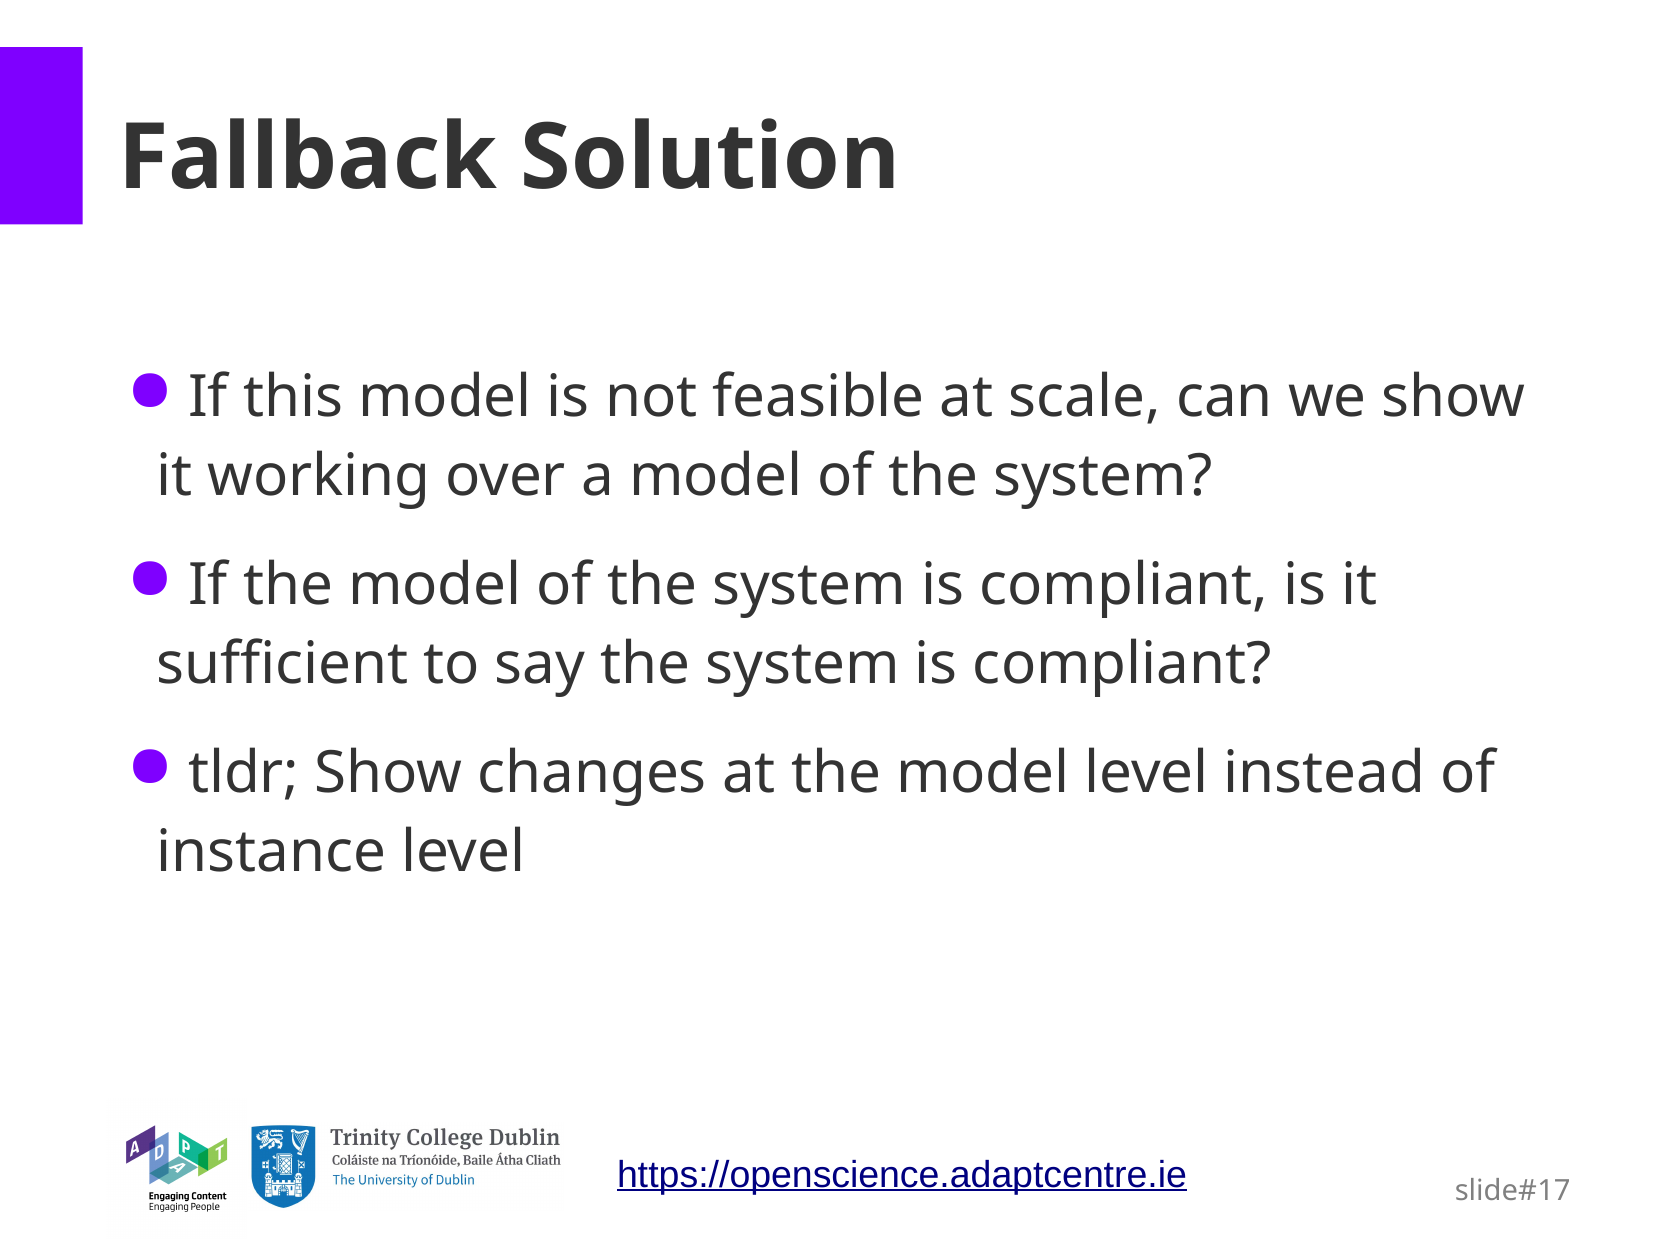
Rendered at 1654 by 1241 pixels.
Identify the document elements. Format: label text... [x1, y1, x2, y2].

title Fallback Solution [118, 49, 1571, 257]
list If this model is not feasible at scale, can we show it working over a model of the system? If the model of the system is compliant, is it sufficient to say the system is compliant? tldr; Show changes at the model level instead of instance level [118, 354, 1536, 1074]
picture [106, 1098, 247, 1239]
picture [248, 1122, 564, 1211]
